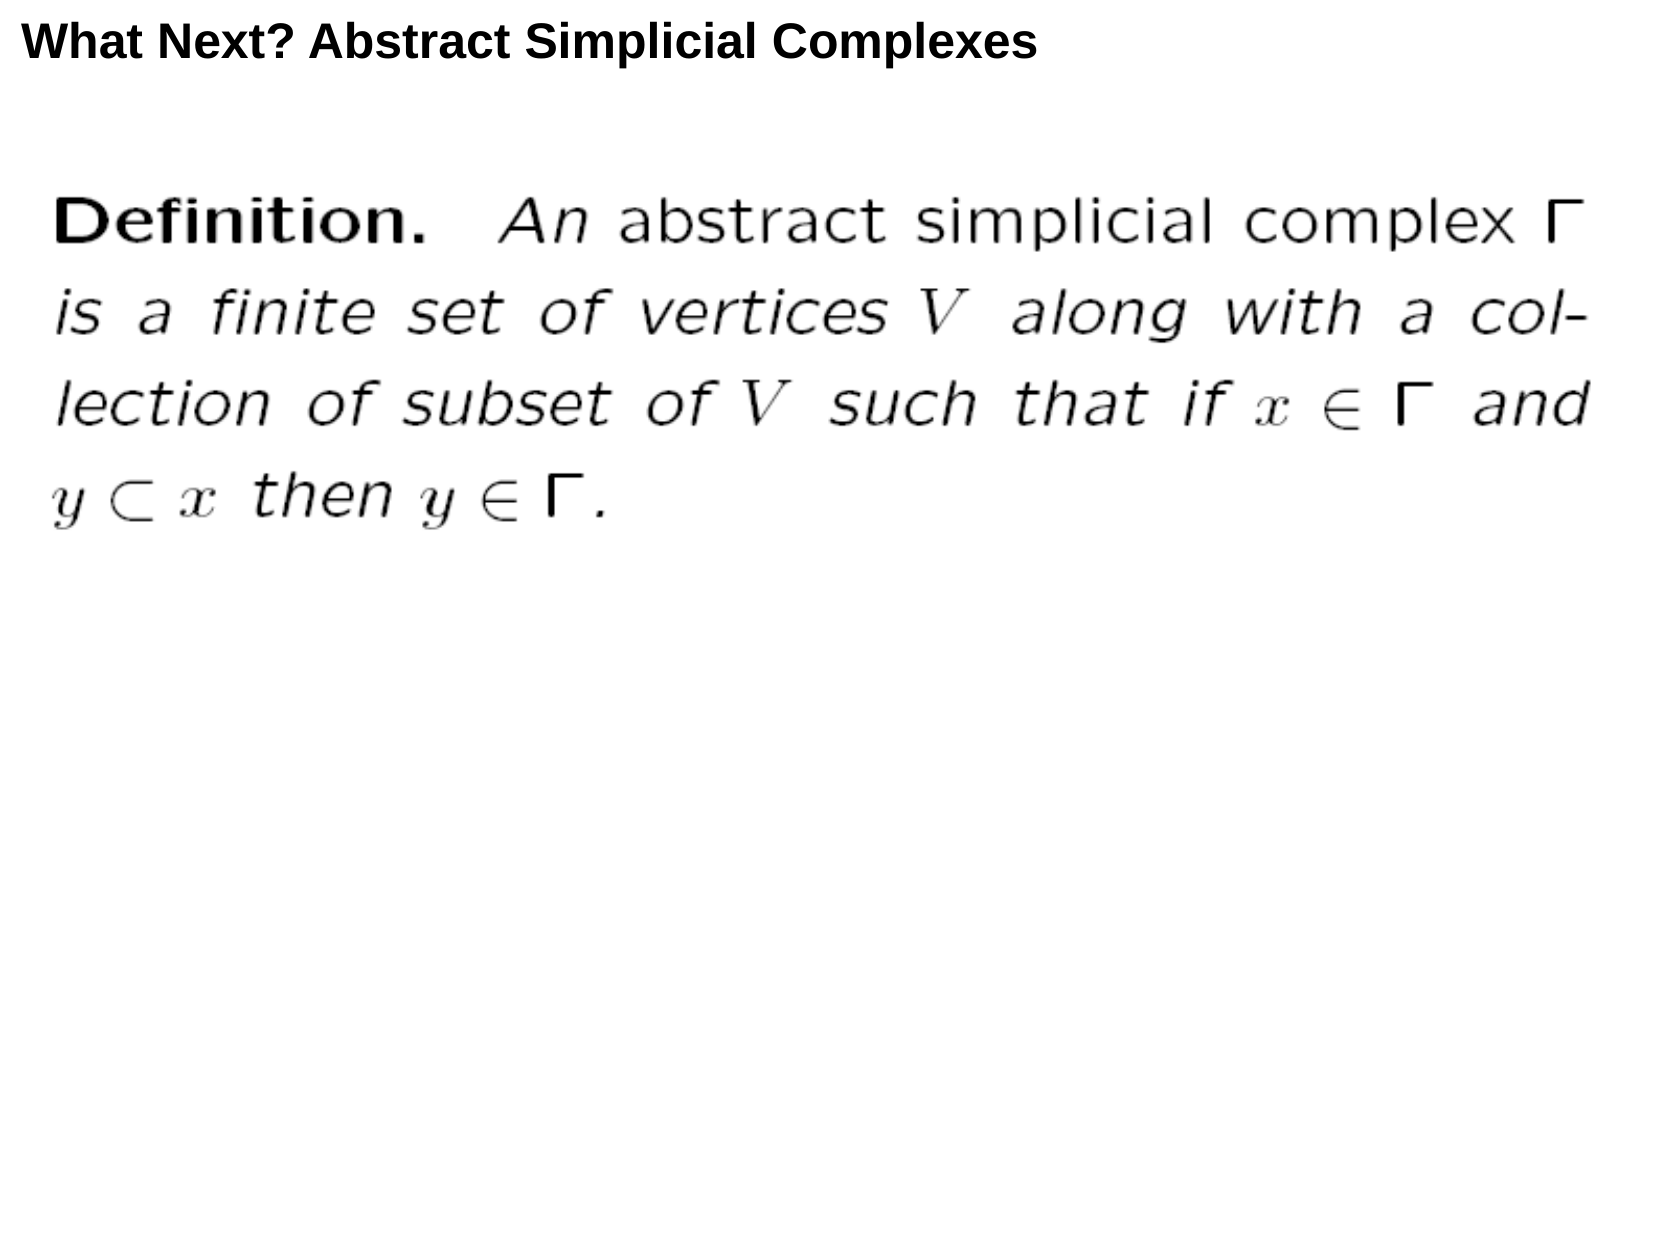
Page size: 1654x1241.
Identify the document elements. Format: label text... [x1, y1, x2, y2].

picture [34, 175, 1618, 557]
text_box What Next? Abstract Simplicial Complexes [6, 6, 1654, 79]
